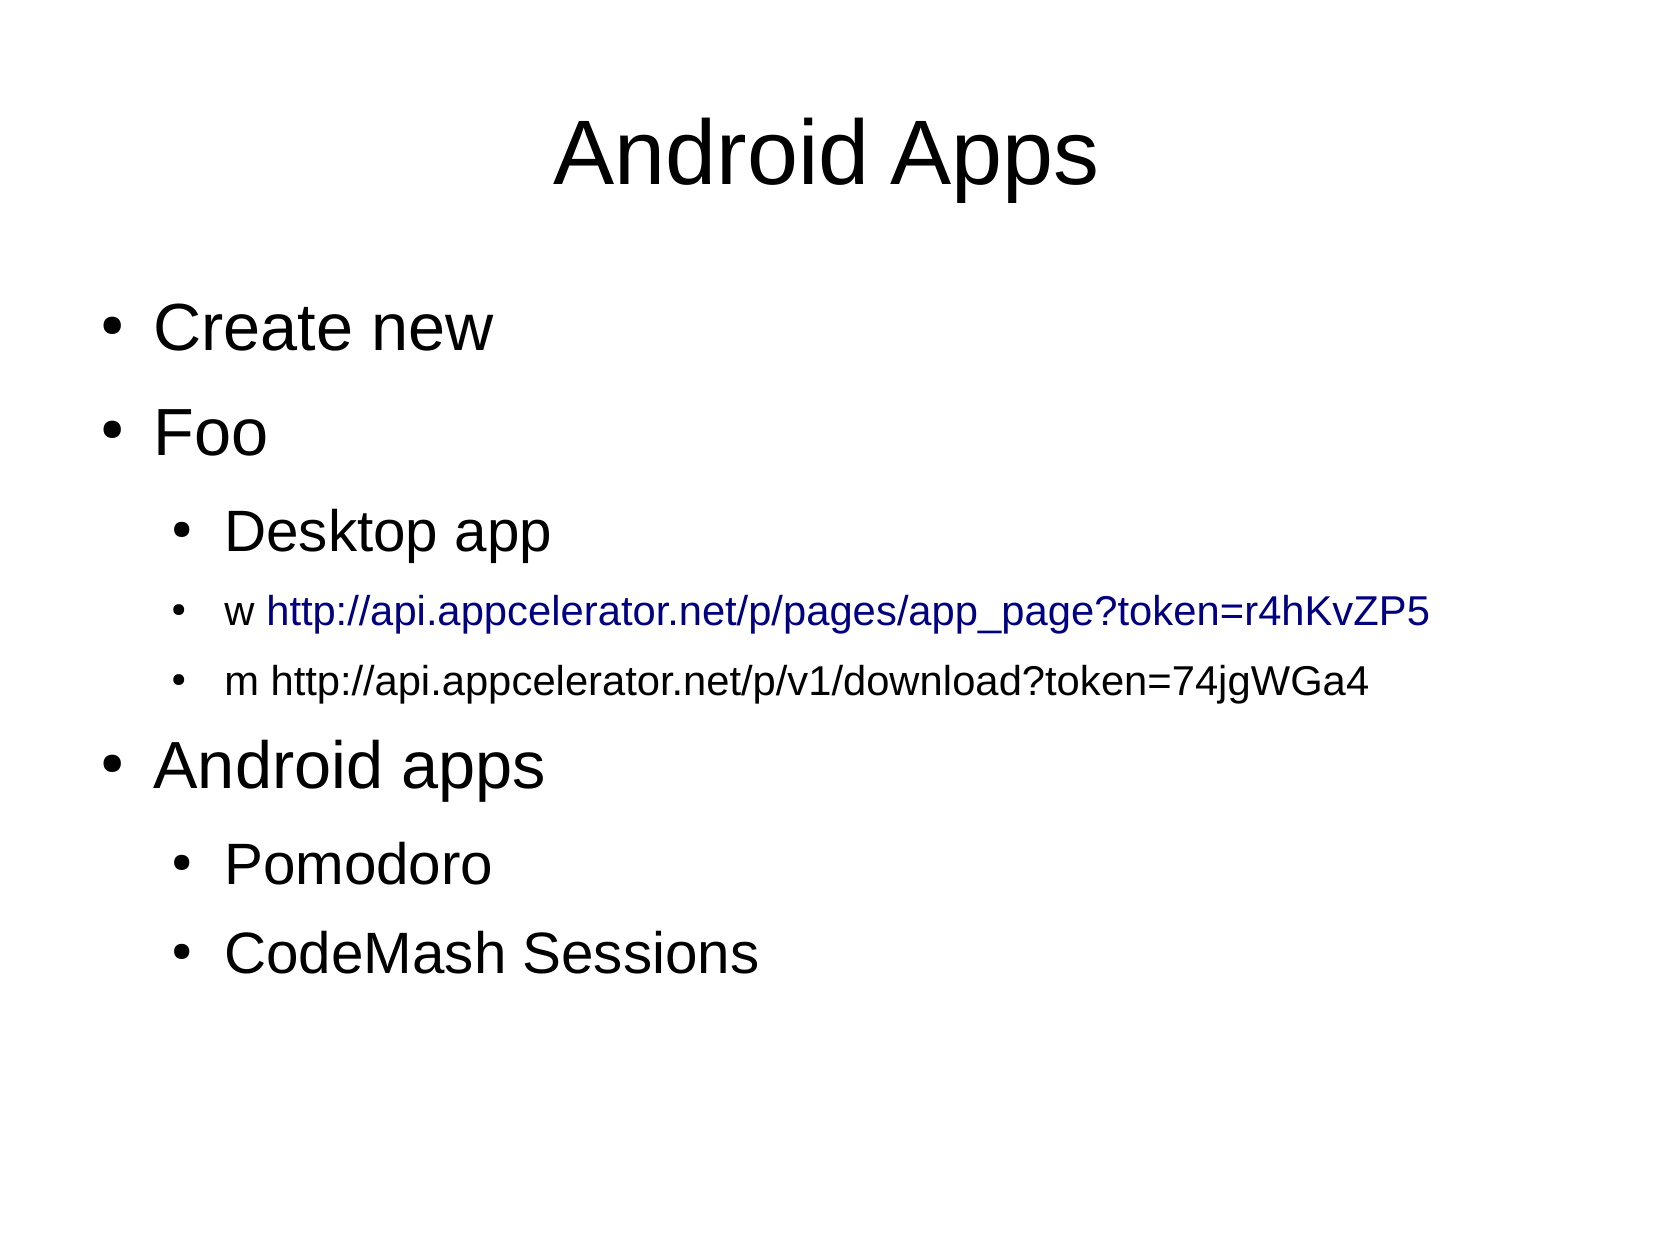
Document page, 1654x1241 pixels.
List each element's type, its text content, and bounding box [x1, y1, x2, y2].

title Android Apps [82, 49, 1571, 257]
list Create new Foo Desktop app w http://api.appcelerator.net/p/pages/app_page?token=r4hKvZP5 m http://api.appcelerator.net/p/v1/download?token=74jgWGa4 Android apps Pomodoro CodeMash Sessions [82, 290, 1571, 1109]
